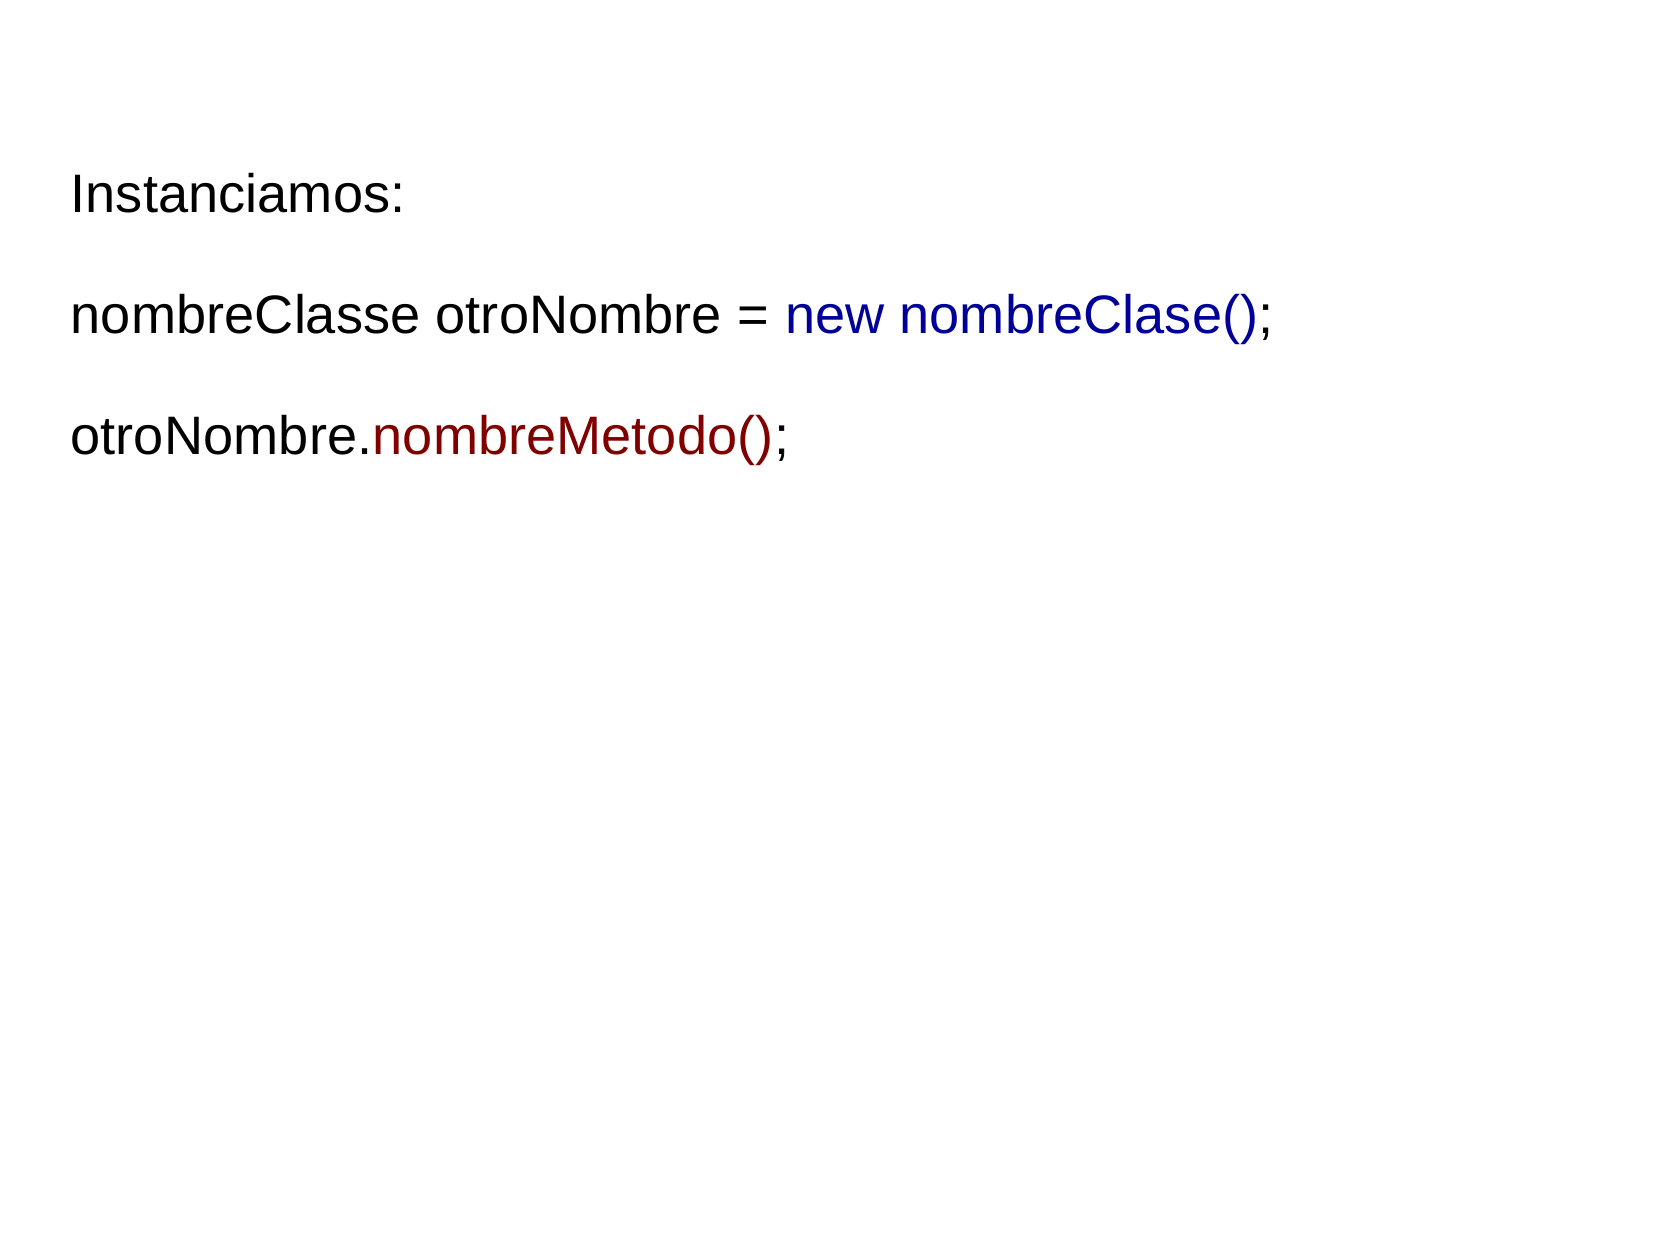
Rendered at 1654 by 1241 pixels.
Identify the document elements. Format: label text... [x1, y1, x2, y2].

title Instanciamos: nombreClasse otroNombre = new nombreClase(); otroNombre.nombreMetodo(); [70, 163, 1560, 588]
